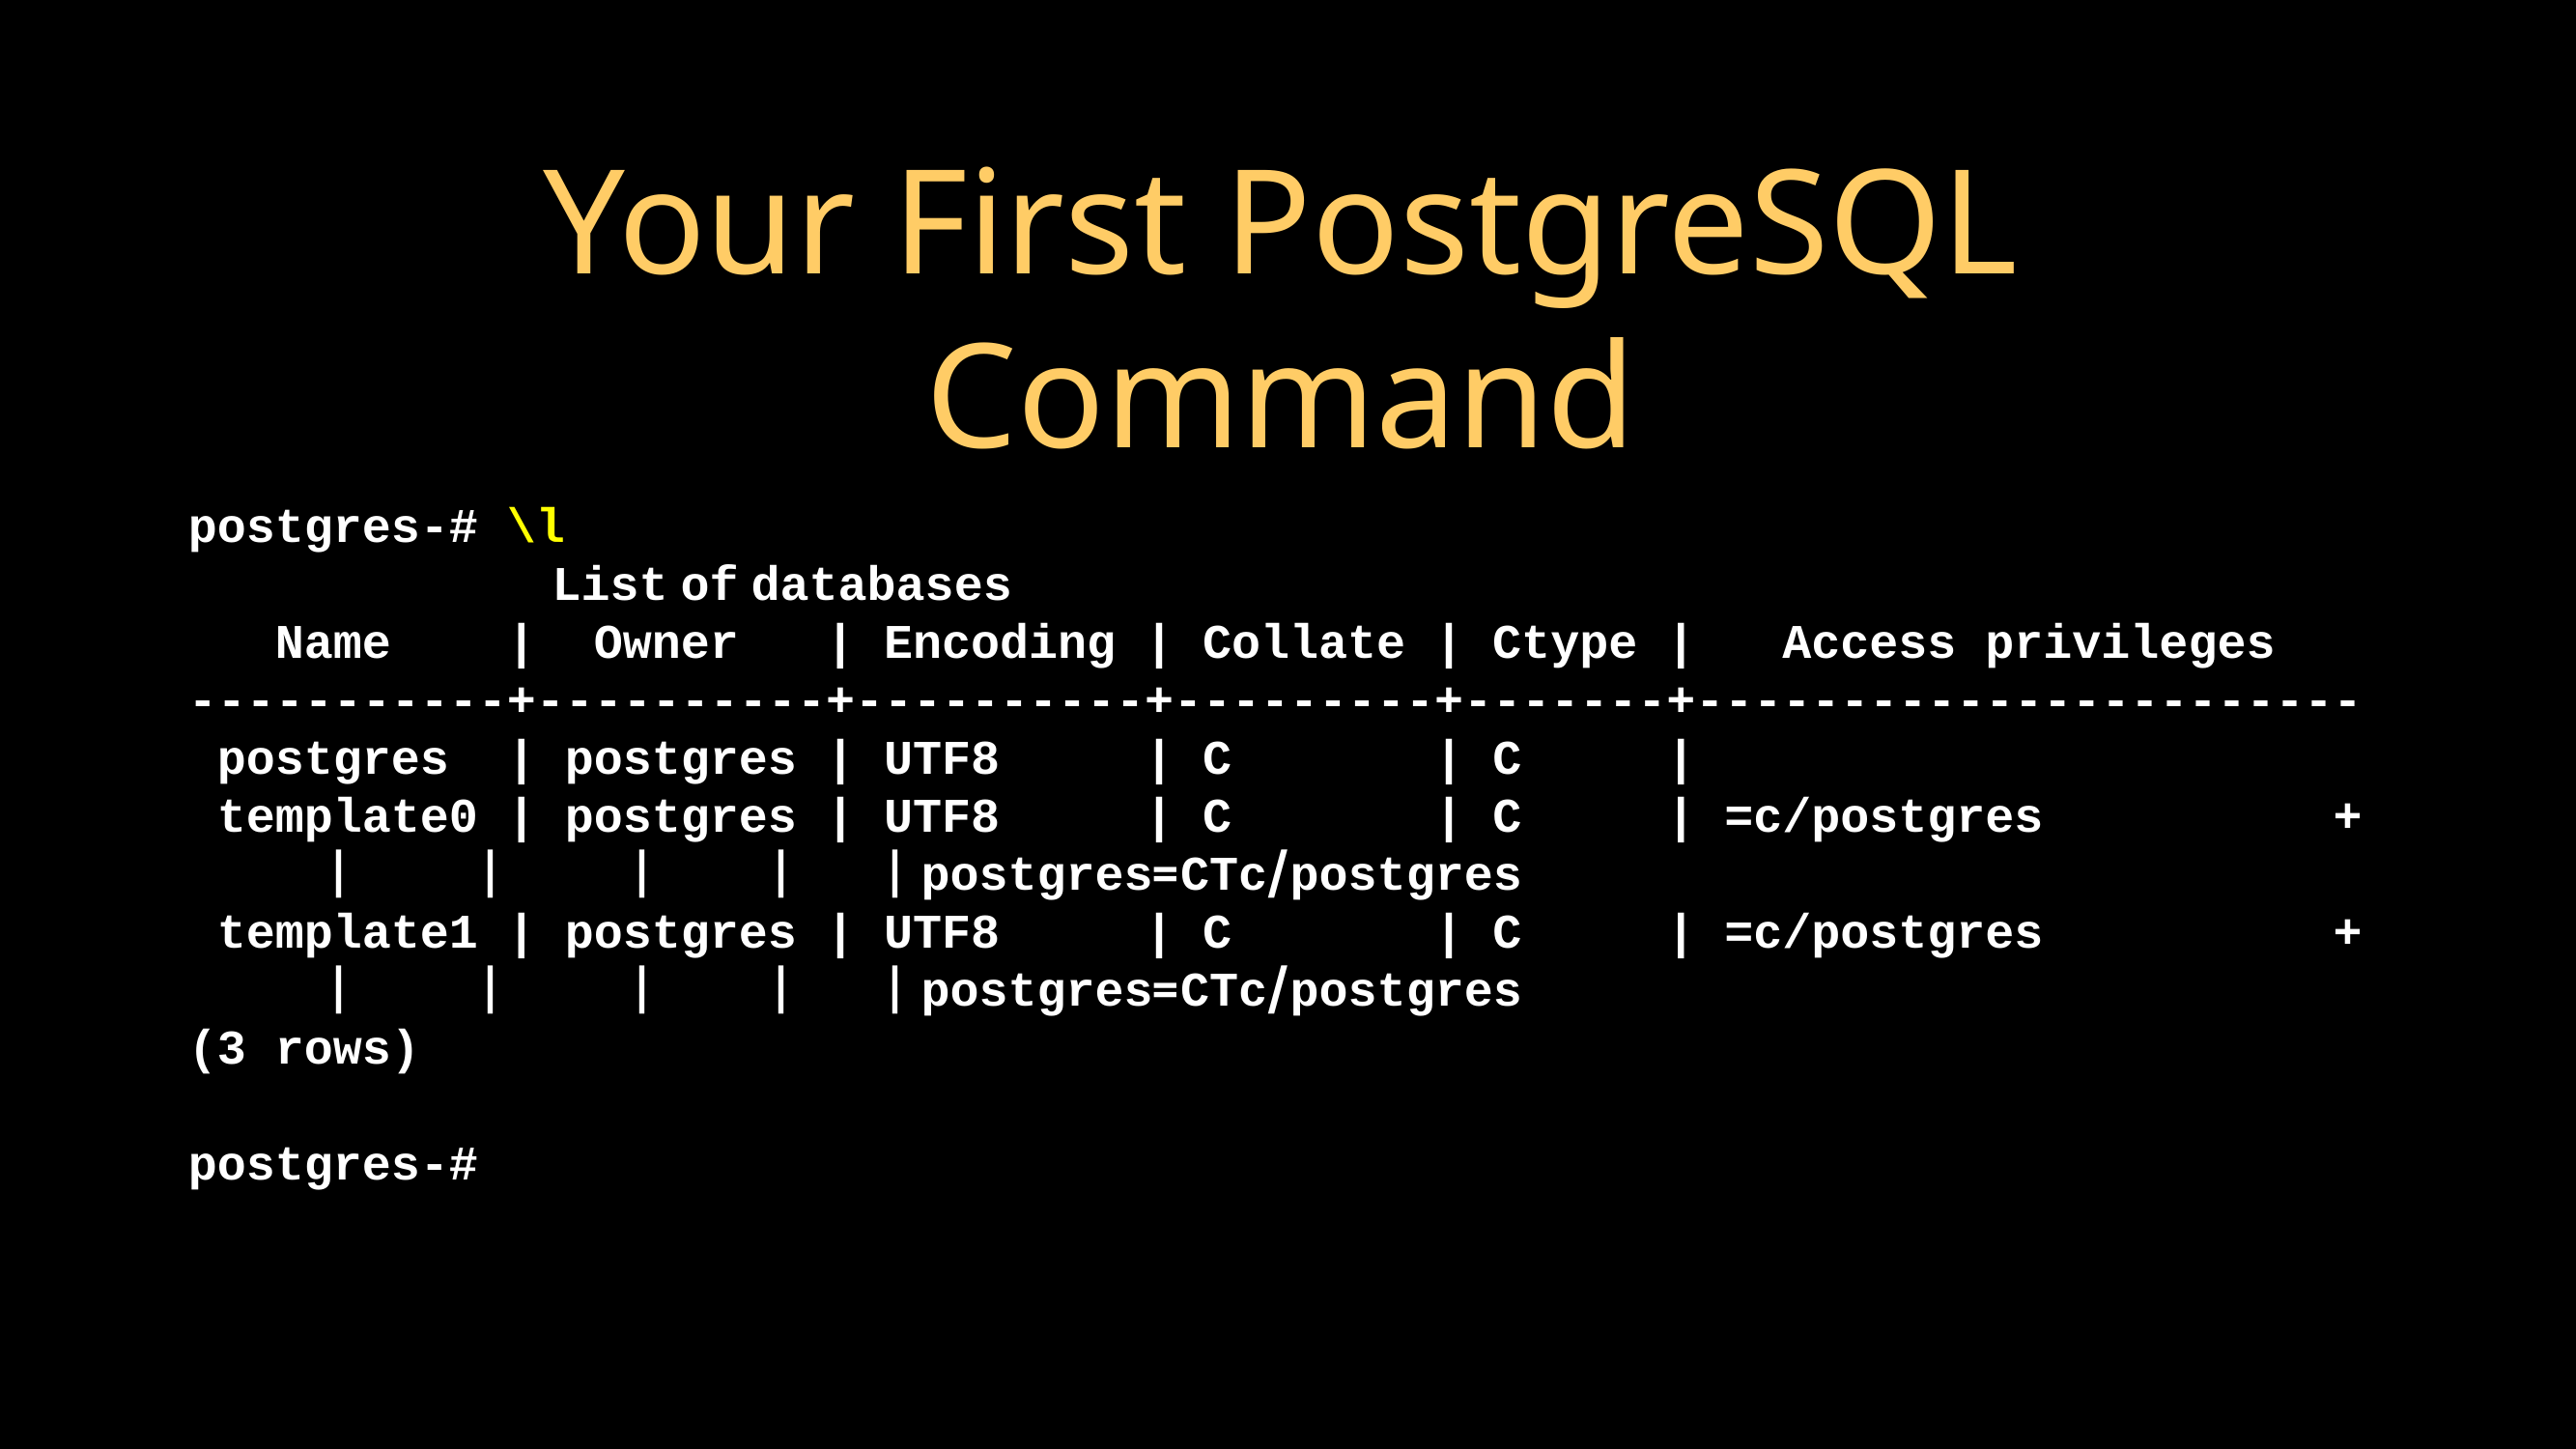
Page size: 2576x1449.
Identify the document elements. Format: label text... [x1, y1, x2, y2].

title Your First PostgreSQL Command [177, 120, 2386, 486]
text_box postgres-# \l List of databases Name | Owner | Encoding | Collate | Ctype | Access privileges -----------+----------+----------+---------+-------+----------------------- postgres | postgres | UTF8 | C | C | template0 | postgres | UTF8 | C | C | =c/postgres + | | | | | postgres=CTc/postgres template1 | postgres | UTF8 | C | C | =c/postgres + | | | | | postgres=CTc/postgres (3 rows) postgres-# [173, 487, 2376, 1256]
